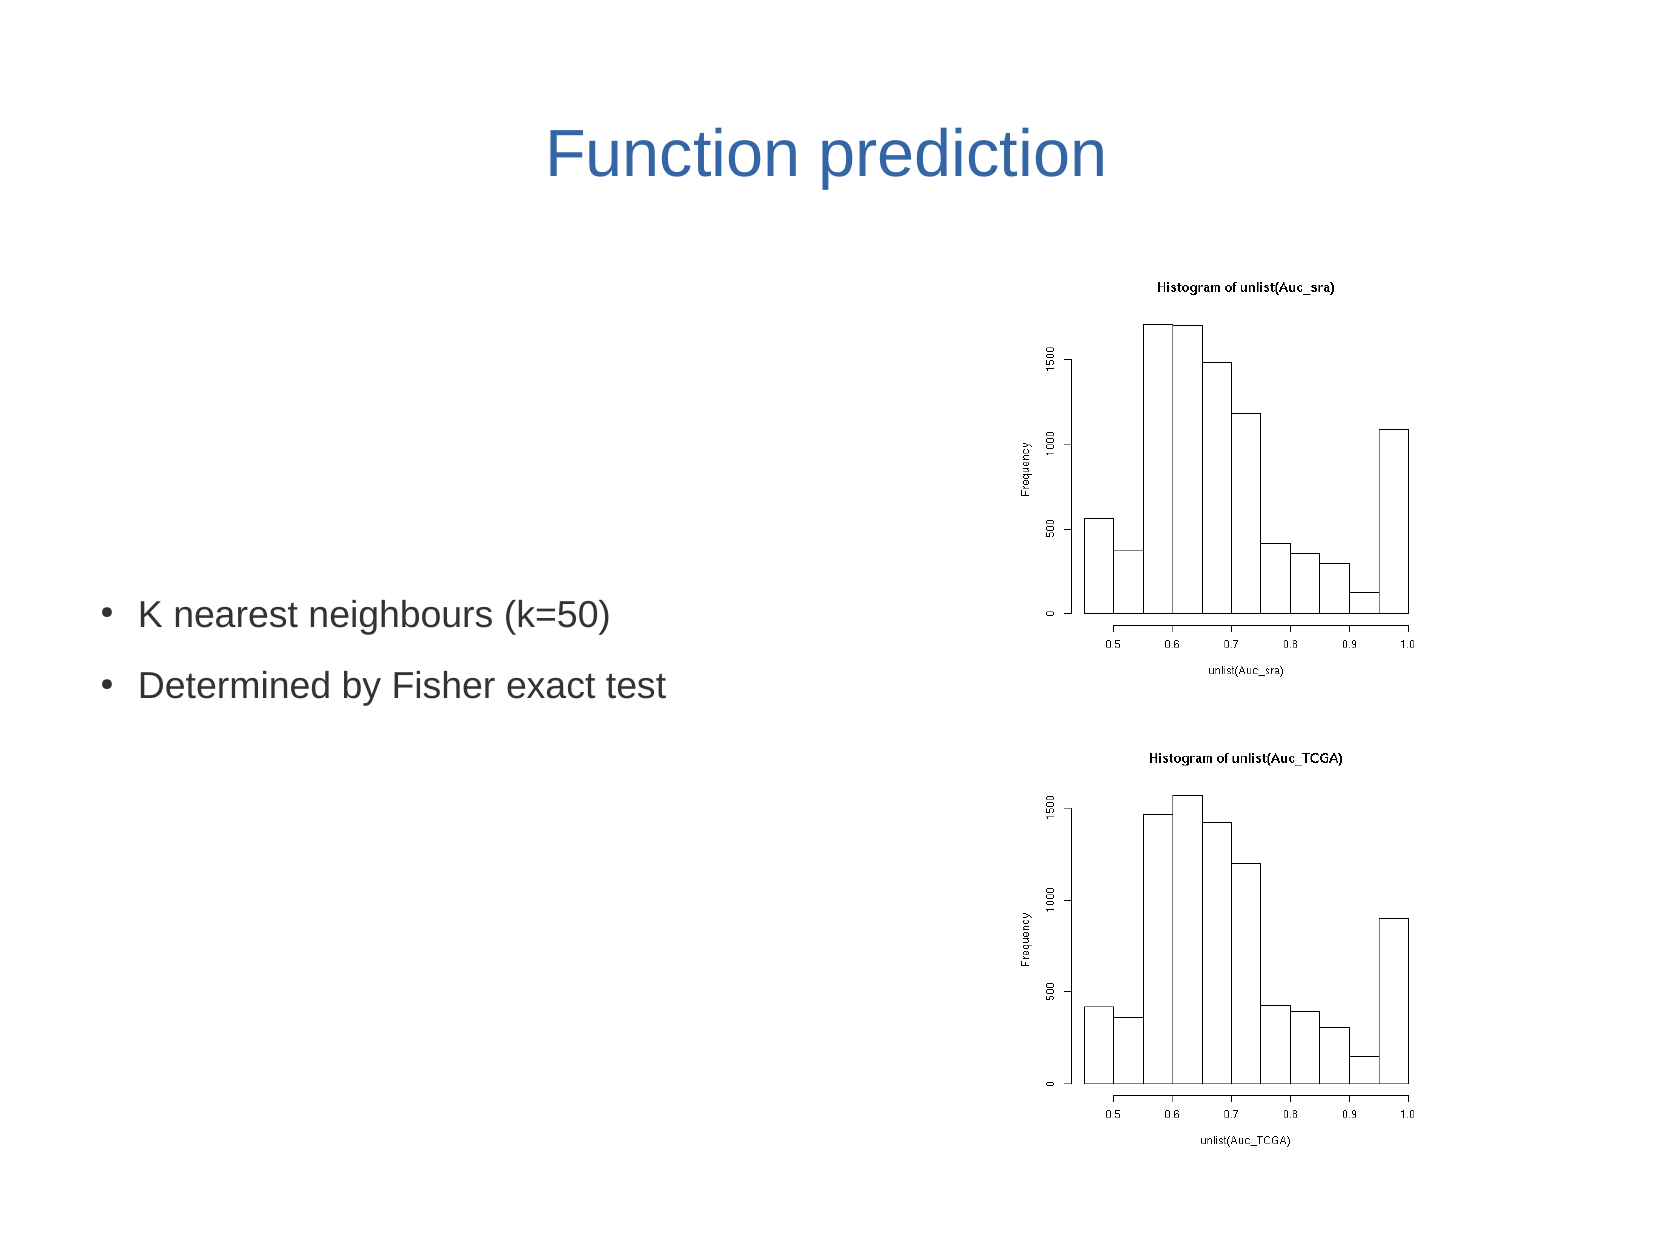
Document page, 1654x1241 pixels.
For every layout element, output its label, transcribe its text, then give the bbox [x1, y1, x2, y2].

list K nearest neighbours (k=50) Determined by Fisher exact test [82, 290, 809, 1010]
title Function prediction [82, 49, 1571, 257]
picture [1018, 731, 1448, 1161]
picture [1018, 260, 1448, 691]
